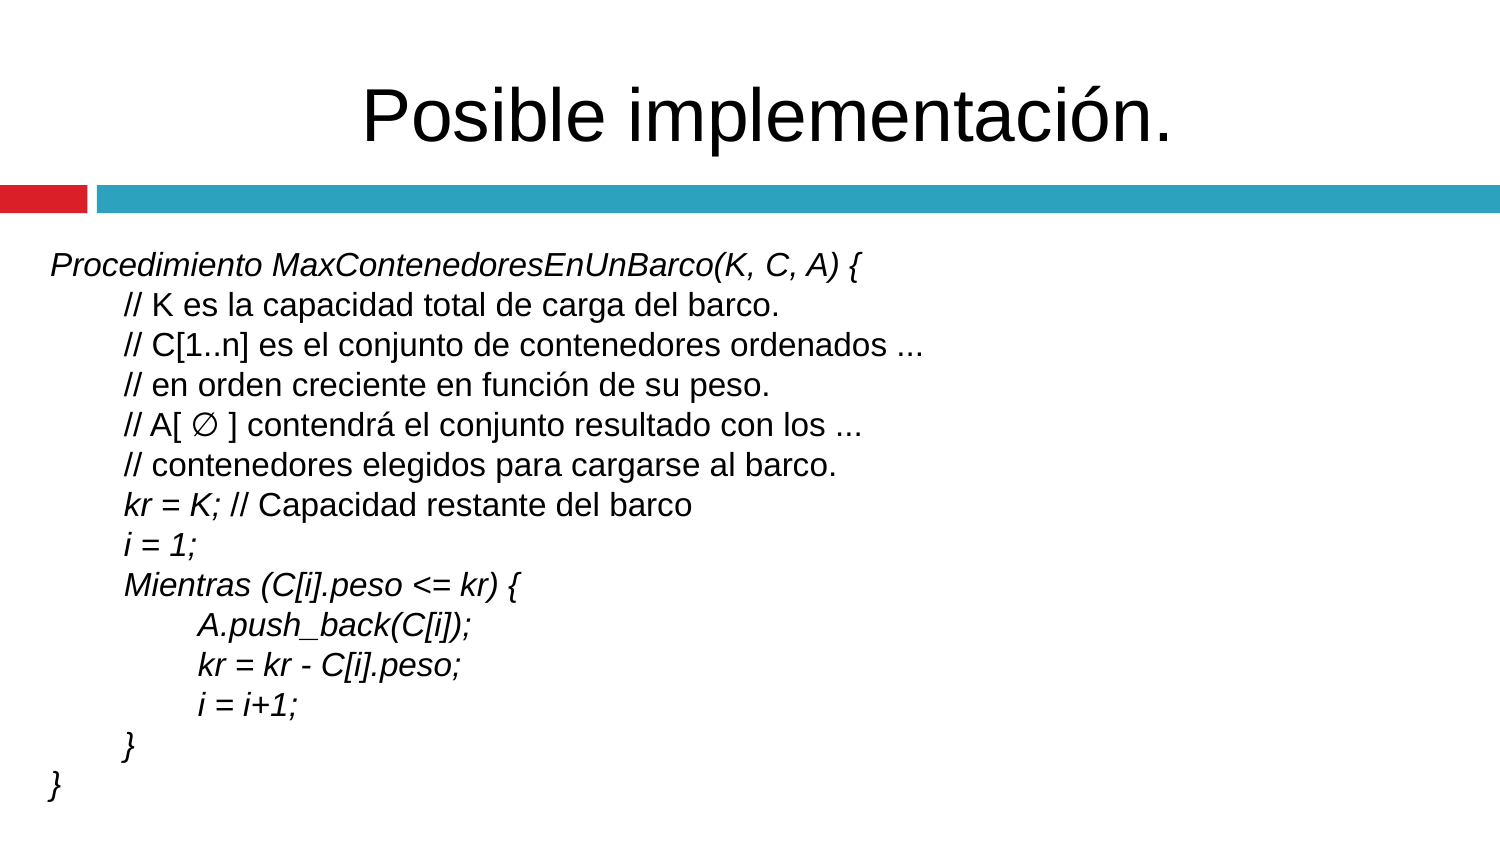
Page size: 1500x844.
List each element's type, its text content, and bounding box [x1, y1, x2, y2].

text_box Procedimiento MaxContenedoresEnUnBarco(K, C, A) { // K es la capacidad total de carga del barco. // C[1..n] es el conjunto de contenedores ordenados ... // en orden creciente en función de su peso. // A[ ∅ ] contendrá el conjunto resultado con los ... // contenedores elegidos para cargarse al barco. kr = K; // Capacidad restante del barco i = 1; Mientras (C[i].peso <= kr) { A.push_back(C[i]); kr = kr -­ C[i].peso; i = i+1; } } [35, 236, 1465, 844]
text_box Posible implementación. [224, 58, 1311, 158]
